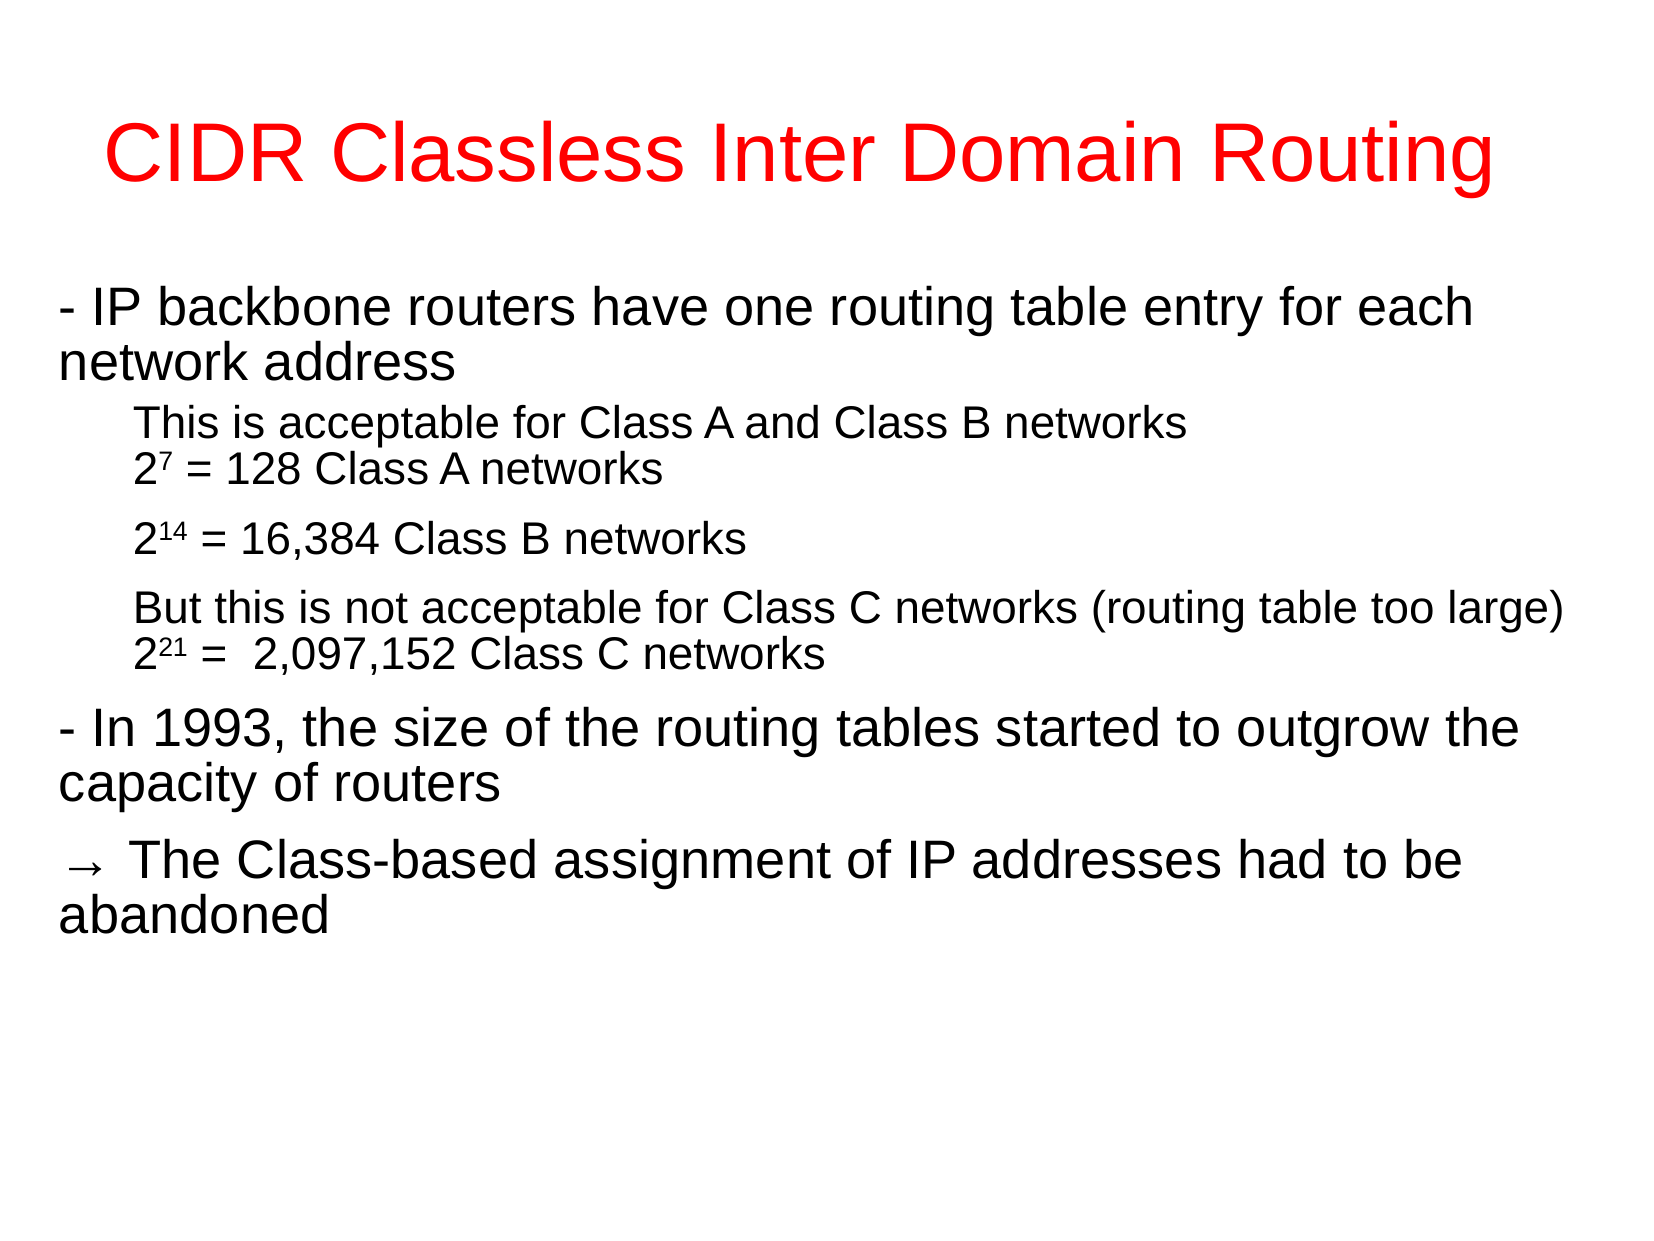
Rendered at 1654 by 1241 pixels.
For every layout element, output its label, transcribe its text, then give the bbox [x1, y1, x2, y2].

text_box - IP backbone routers have one routing table entry for each network address This is acceptable for Class A and Class B networks 27 = 128 Class A networks 214 = 16,384 Class B networks But this is not acceptable for Class C networks (routing table too large) 221 = 2,097,152 Class C networks - In 1993, the size of the routing tables started to outgrow the capacity of routers → The Class-based assignment of IP addresses had to be abandoned [59, 282, 1625, 1077]
title CIDR Classless Inter Domain Routing [0, 49, 1654, 257]
